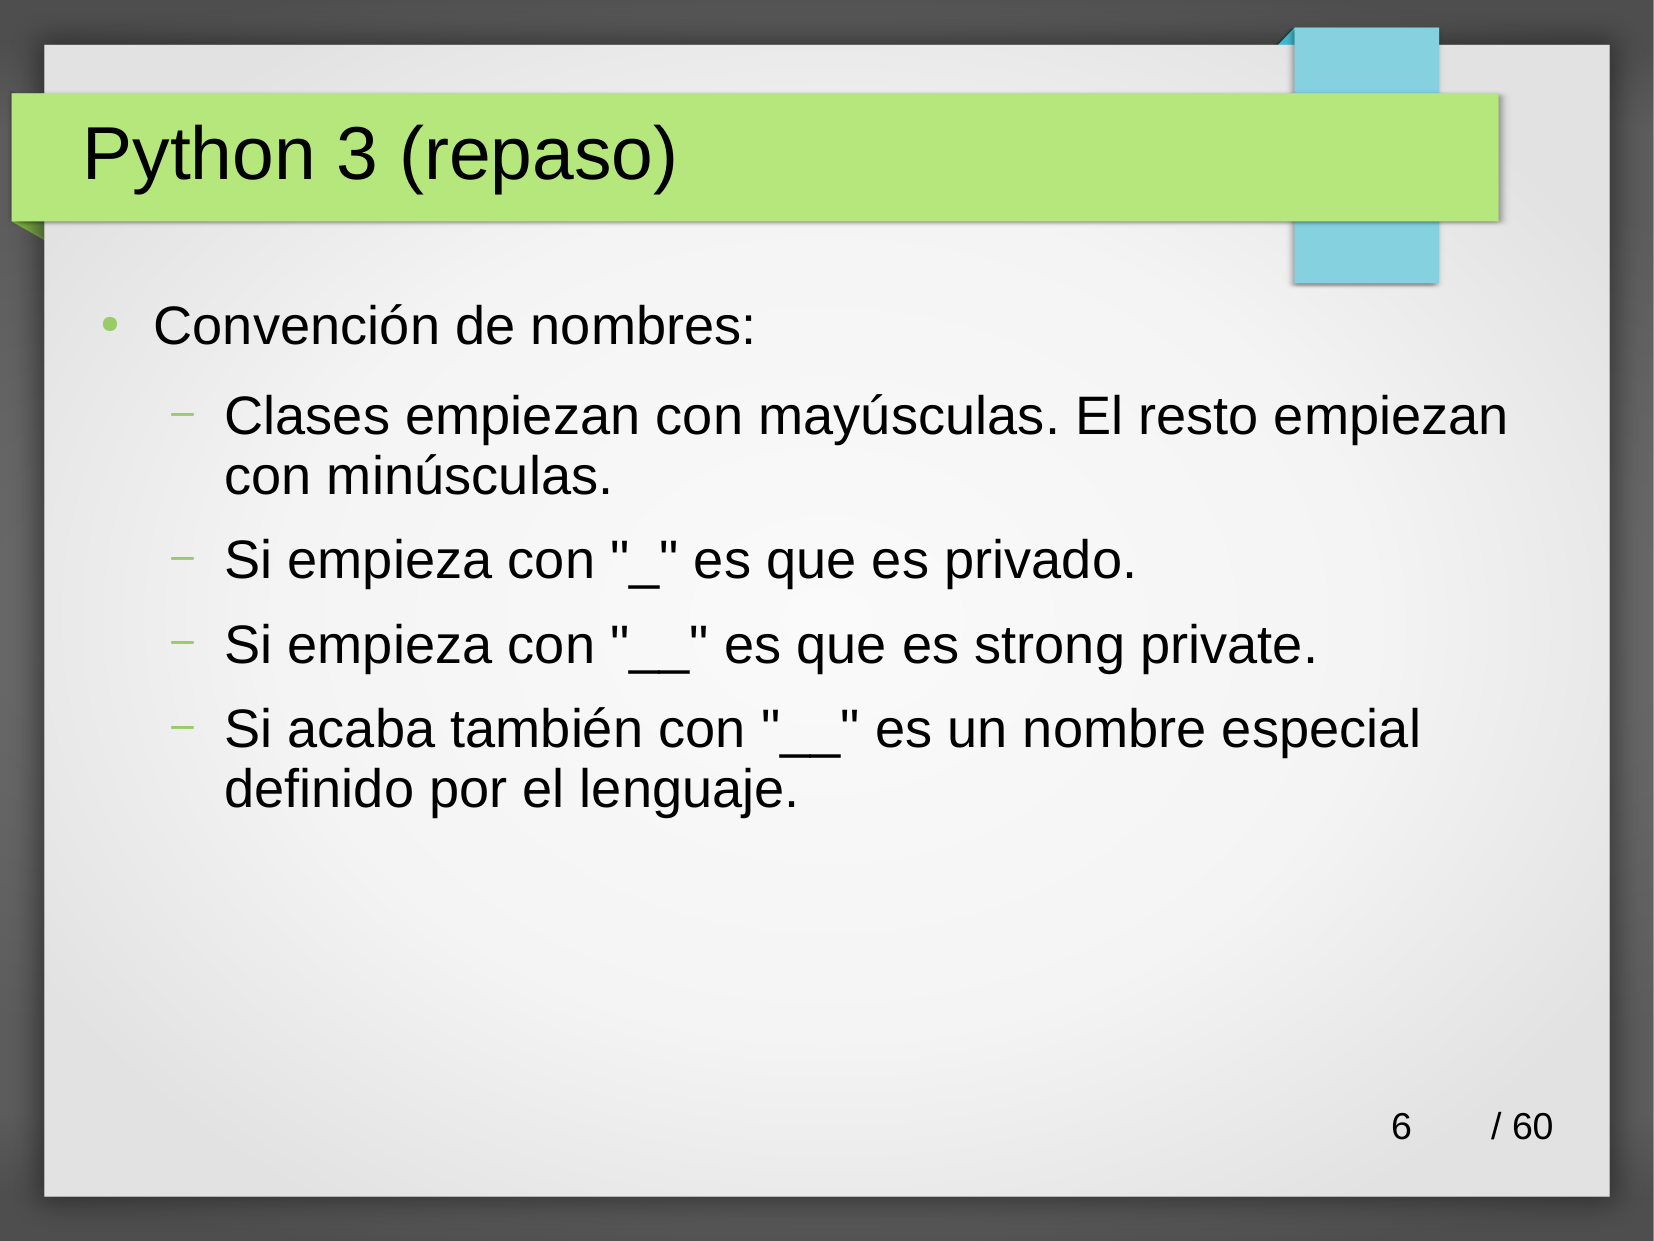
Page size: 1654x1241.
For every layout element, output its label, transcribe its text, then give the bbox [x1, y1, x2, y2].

title Python 3 (repaso) [82, 94, 1264, 213]
list Convención de nombres: Clases empiezan con mayúsculas. El resto empiezan con minúsculas. Si empieza con "_" es que es privado. Si empieza con "__" es que es strong private. Si acaba también con "__" es un nombre especial definido por el lenguaje. [82, 295, 1571, 1015]
text_box / 60 [1476, 1098, 1644, 1170]
text_box <número> [1376, 1098, 1476, 1170]
picture [0, 0, 1654, 1241]
